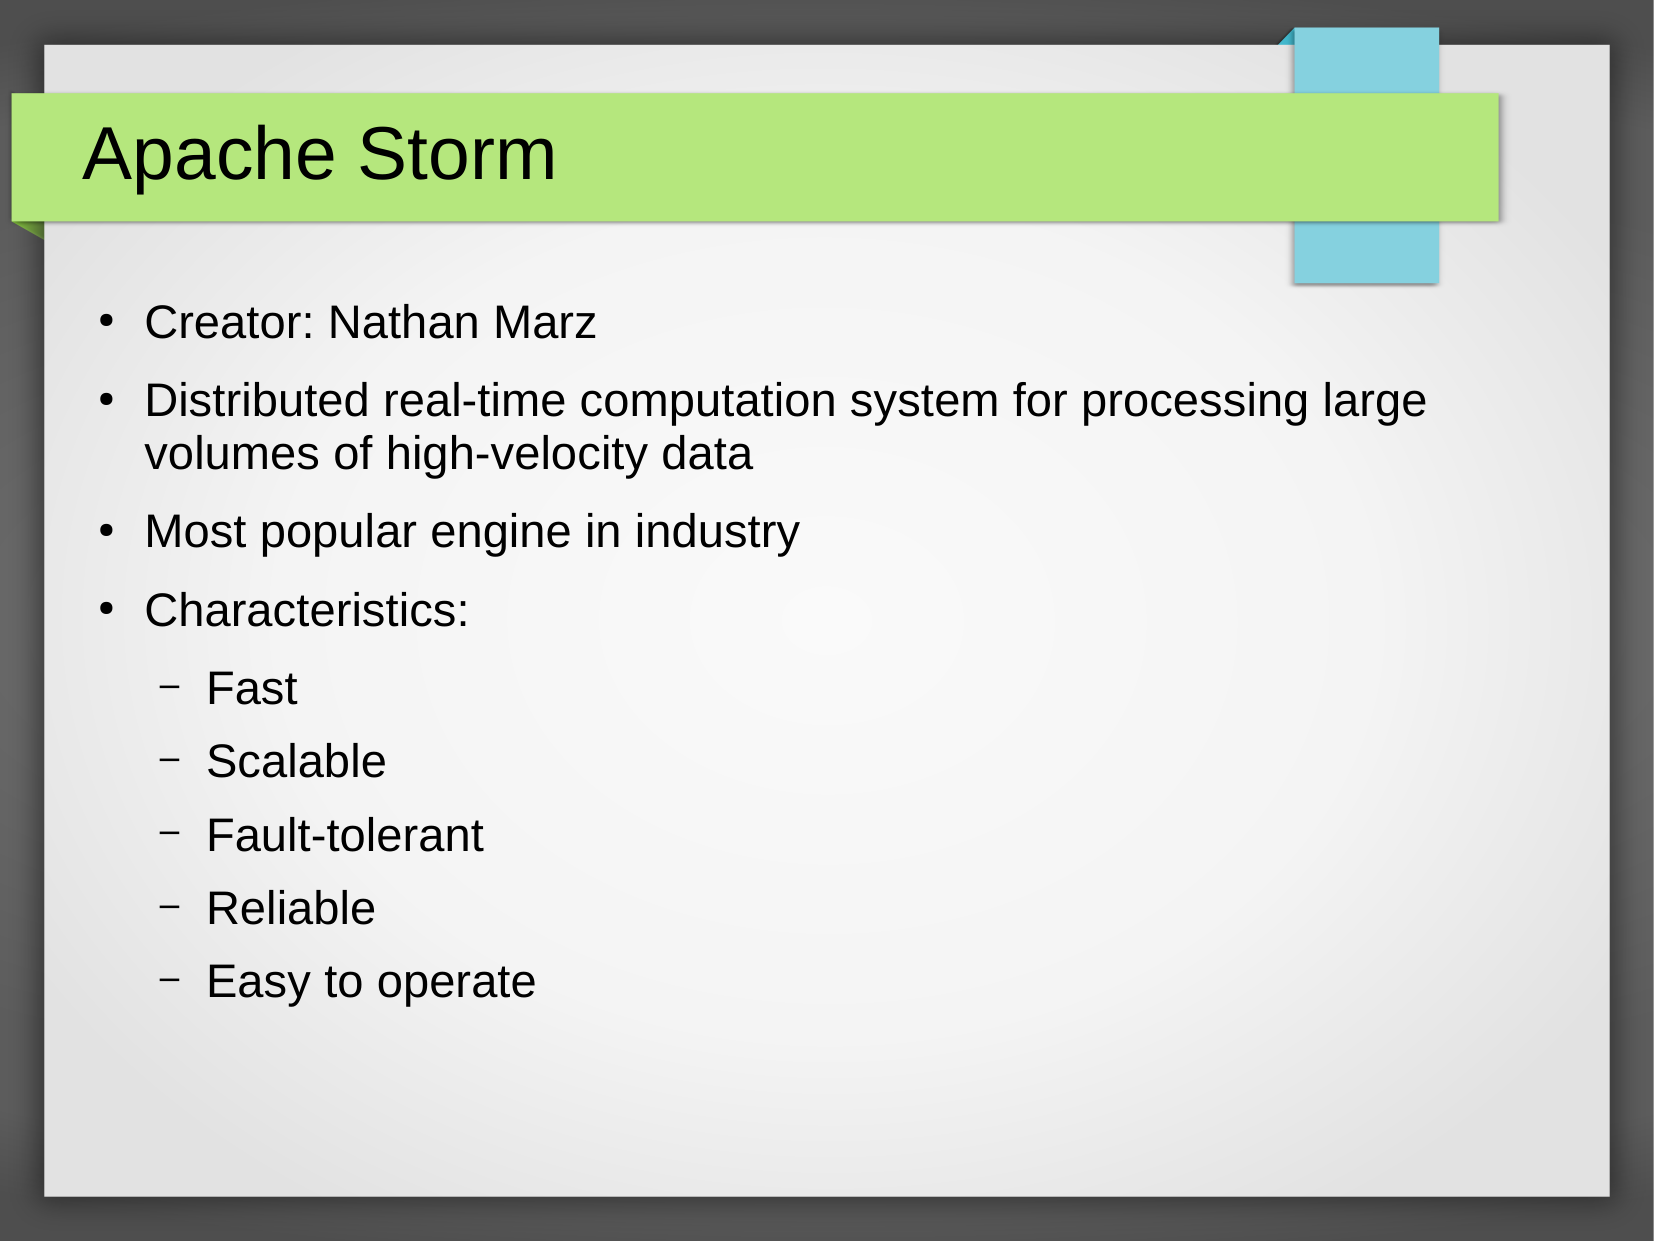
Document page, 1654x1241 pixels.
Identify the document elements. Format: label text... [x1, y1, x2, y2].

list Creator: Nathan Marz Distributed real-time computation system for processing large volumes of high-velocity data Most popular engine in industry Characteristics: Fast Scalable Fault-tolerant Reliable Easy to operate [82, 295, 1571, 1015]
title Apache Storm [82, 94, 1264, 213]
picture [0, 0, 1654, 1241]
